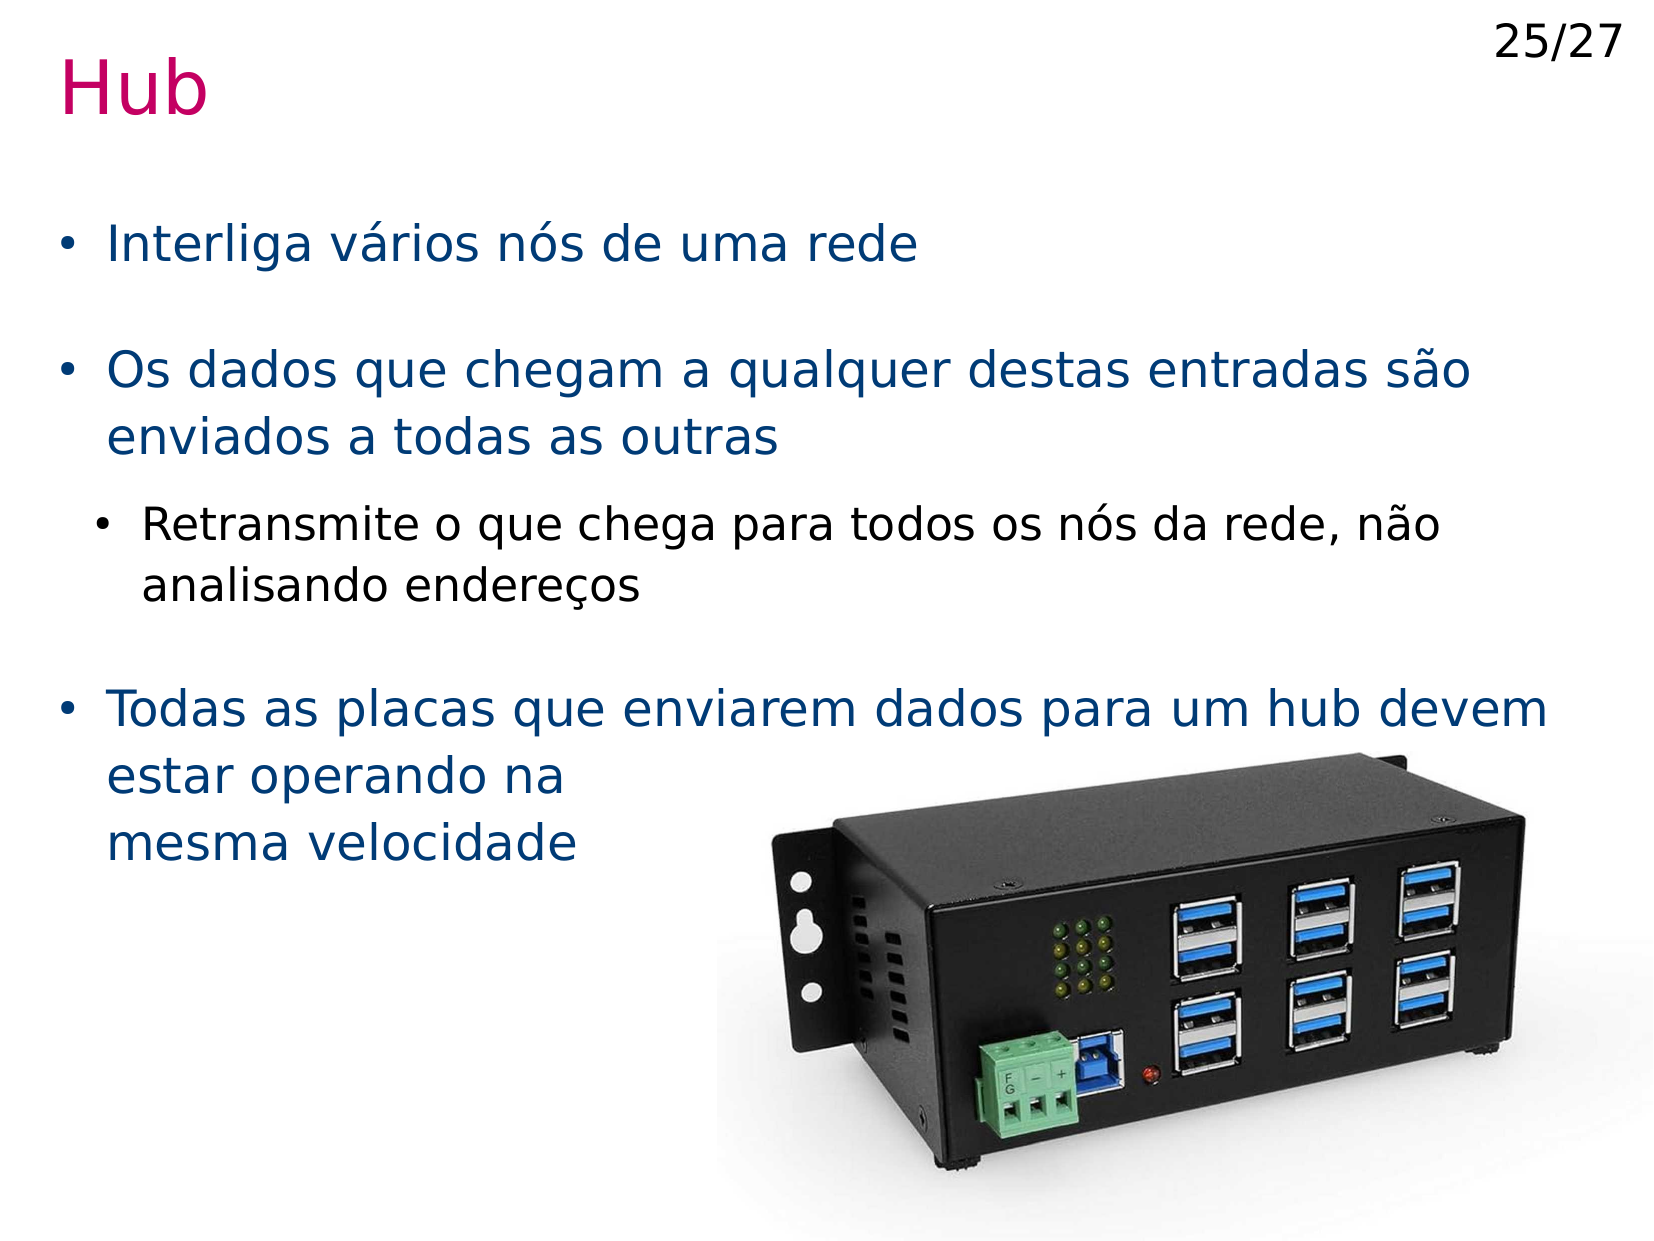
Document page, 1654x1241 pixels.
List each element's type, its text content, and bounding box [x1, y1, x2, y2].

list Interliga vários nós de uma rede Os dados que chegam a qualquer destas entradas são enviados a todas as outras Retransmite o que chega para todos os nós da rede, não analisando endereços Todas as placas que enviarem dados para um hub devem estar operando na mesma velocidade [59, 206, 1625, 1211]
picture [717, 751, 1654, 1241]
title Hub [59, 29, 1625, 148]
